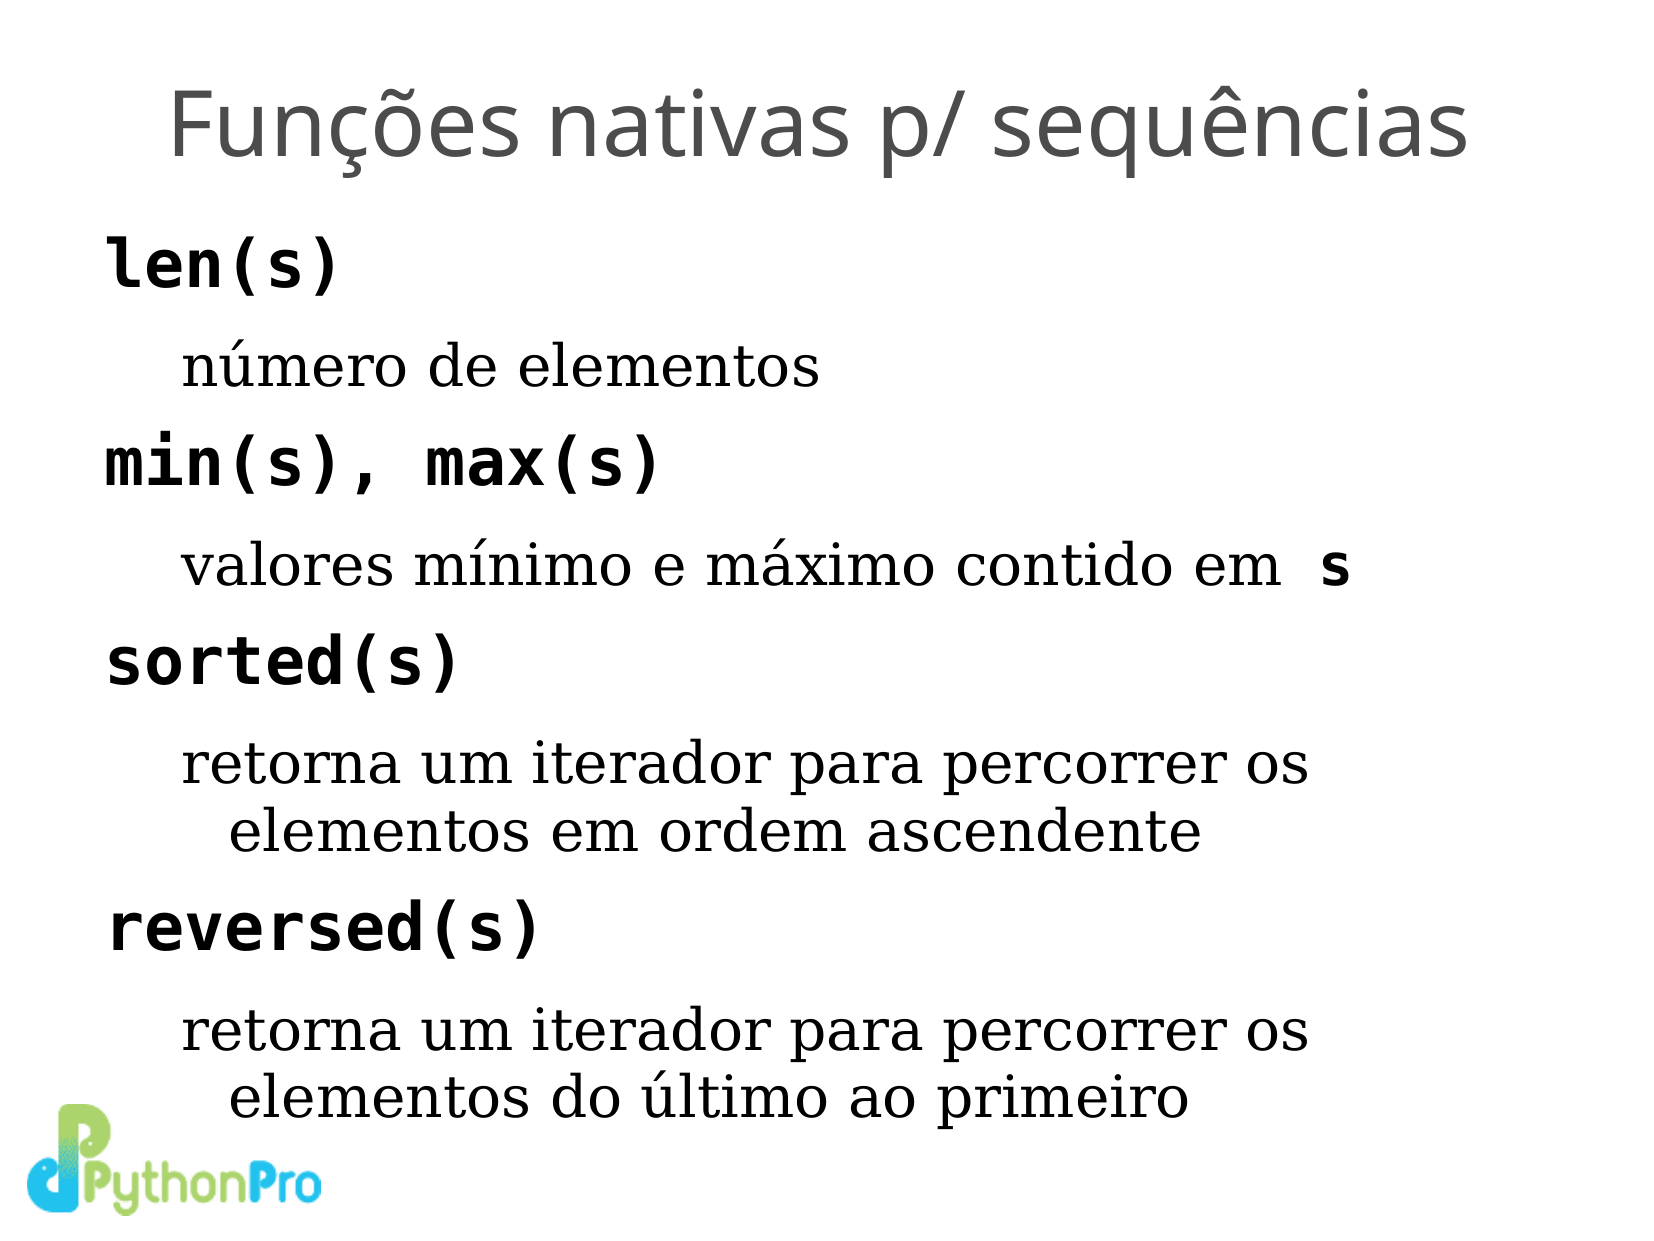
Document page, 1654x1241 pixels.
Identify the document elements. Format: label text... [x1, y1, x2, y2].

list len(s) número de elementos min(s), max(s) valores mínimo e máximo contido em s sorted(s) retorna um iterador para percorrer os elementos em ordem ascendente reversed(s) retorna um iterador para percorrer os elementos do último ao primeiro [86, 225, 1576, 1134]
picture [27, 1104, 321, 1216]
title Funções nativas p/ sequências [75, 17, 1564, 226]
